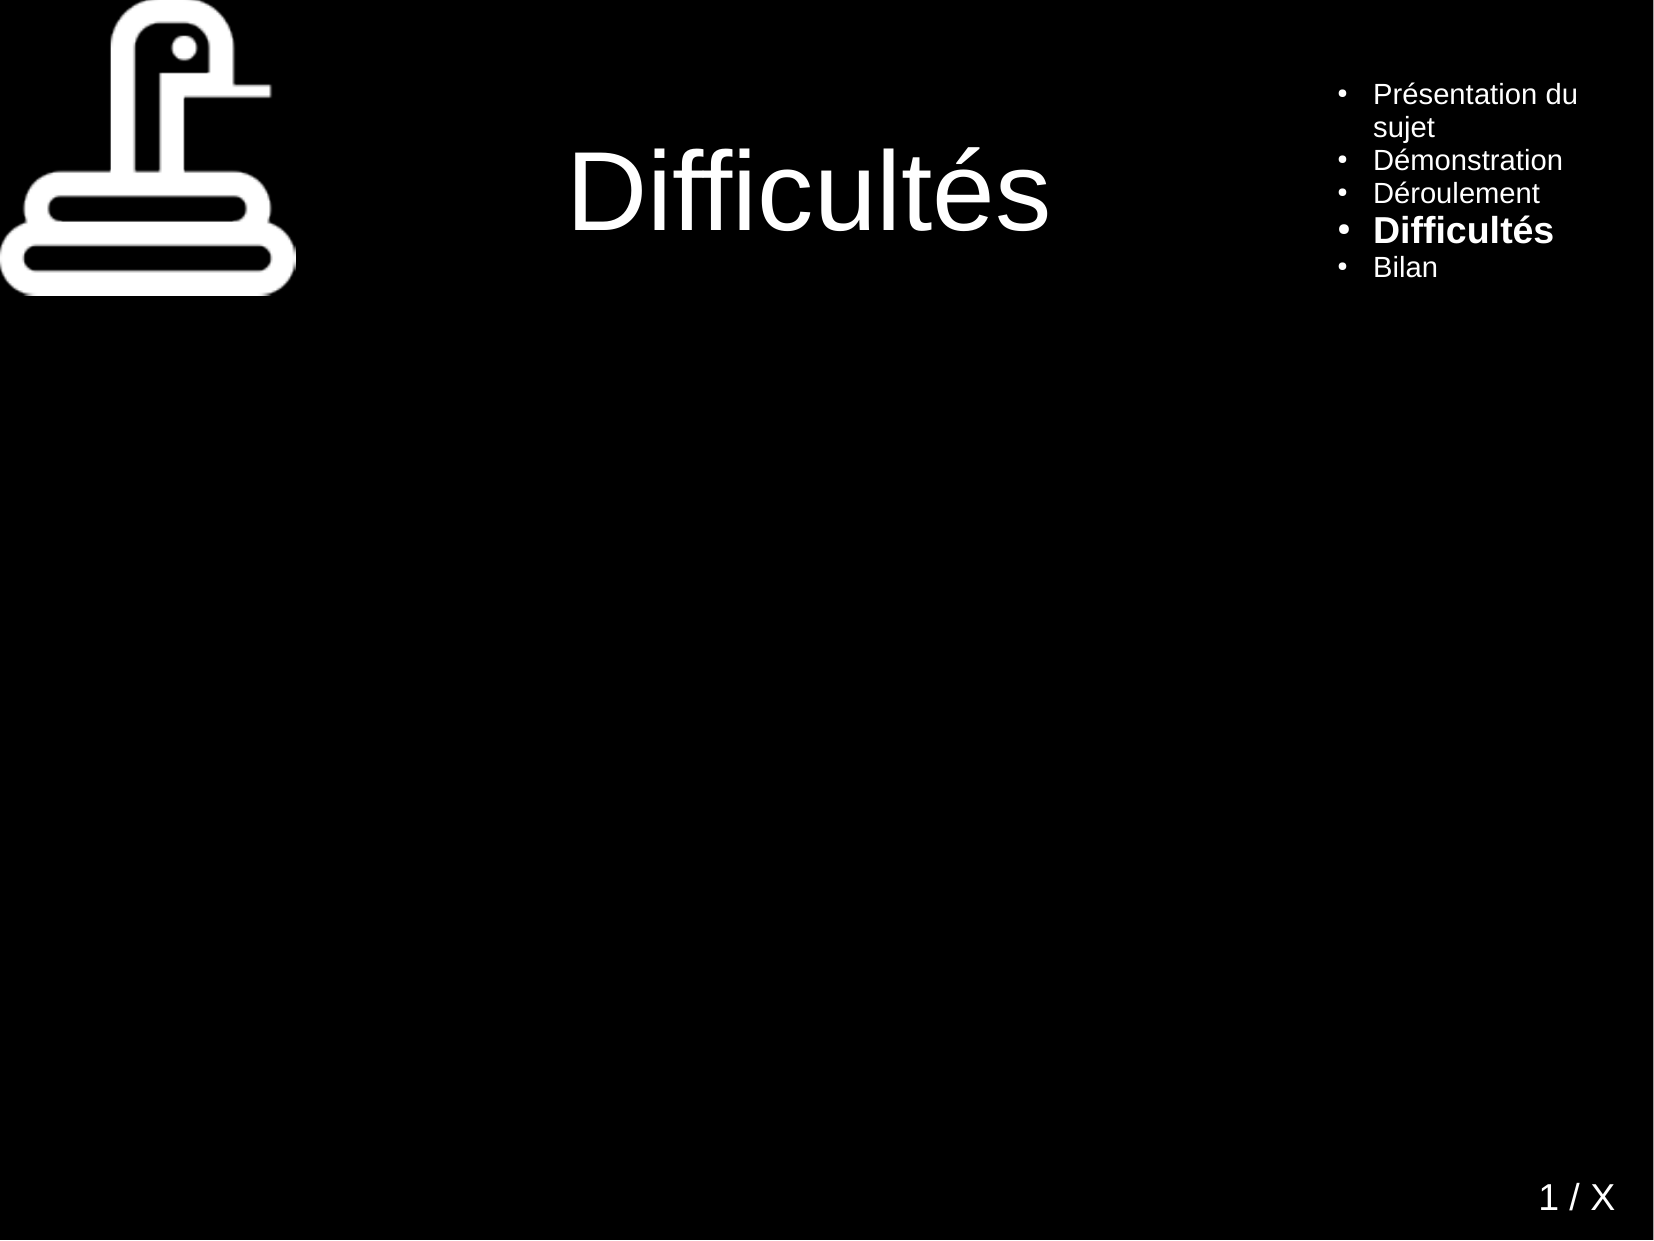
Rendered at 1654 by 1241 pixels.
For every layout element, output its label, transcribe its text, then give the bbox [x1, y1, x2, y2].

picture [0, 0, 296, 296]
text_box 1 / X [1523, 1169, 1654, 1241]
text_box Présentation du sujet Démonstration Déroulement Difficultés Bilan [1322, 70, 1654, 334]
title Difficultés [295, 88, 1323, 296]
